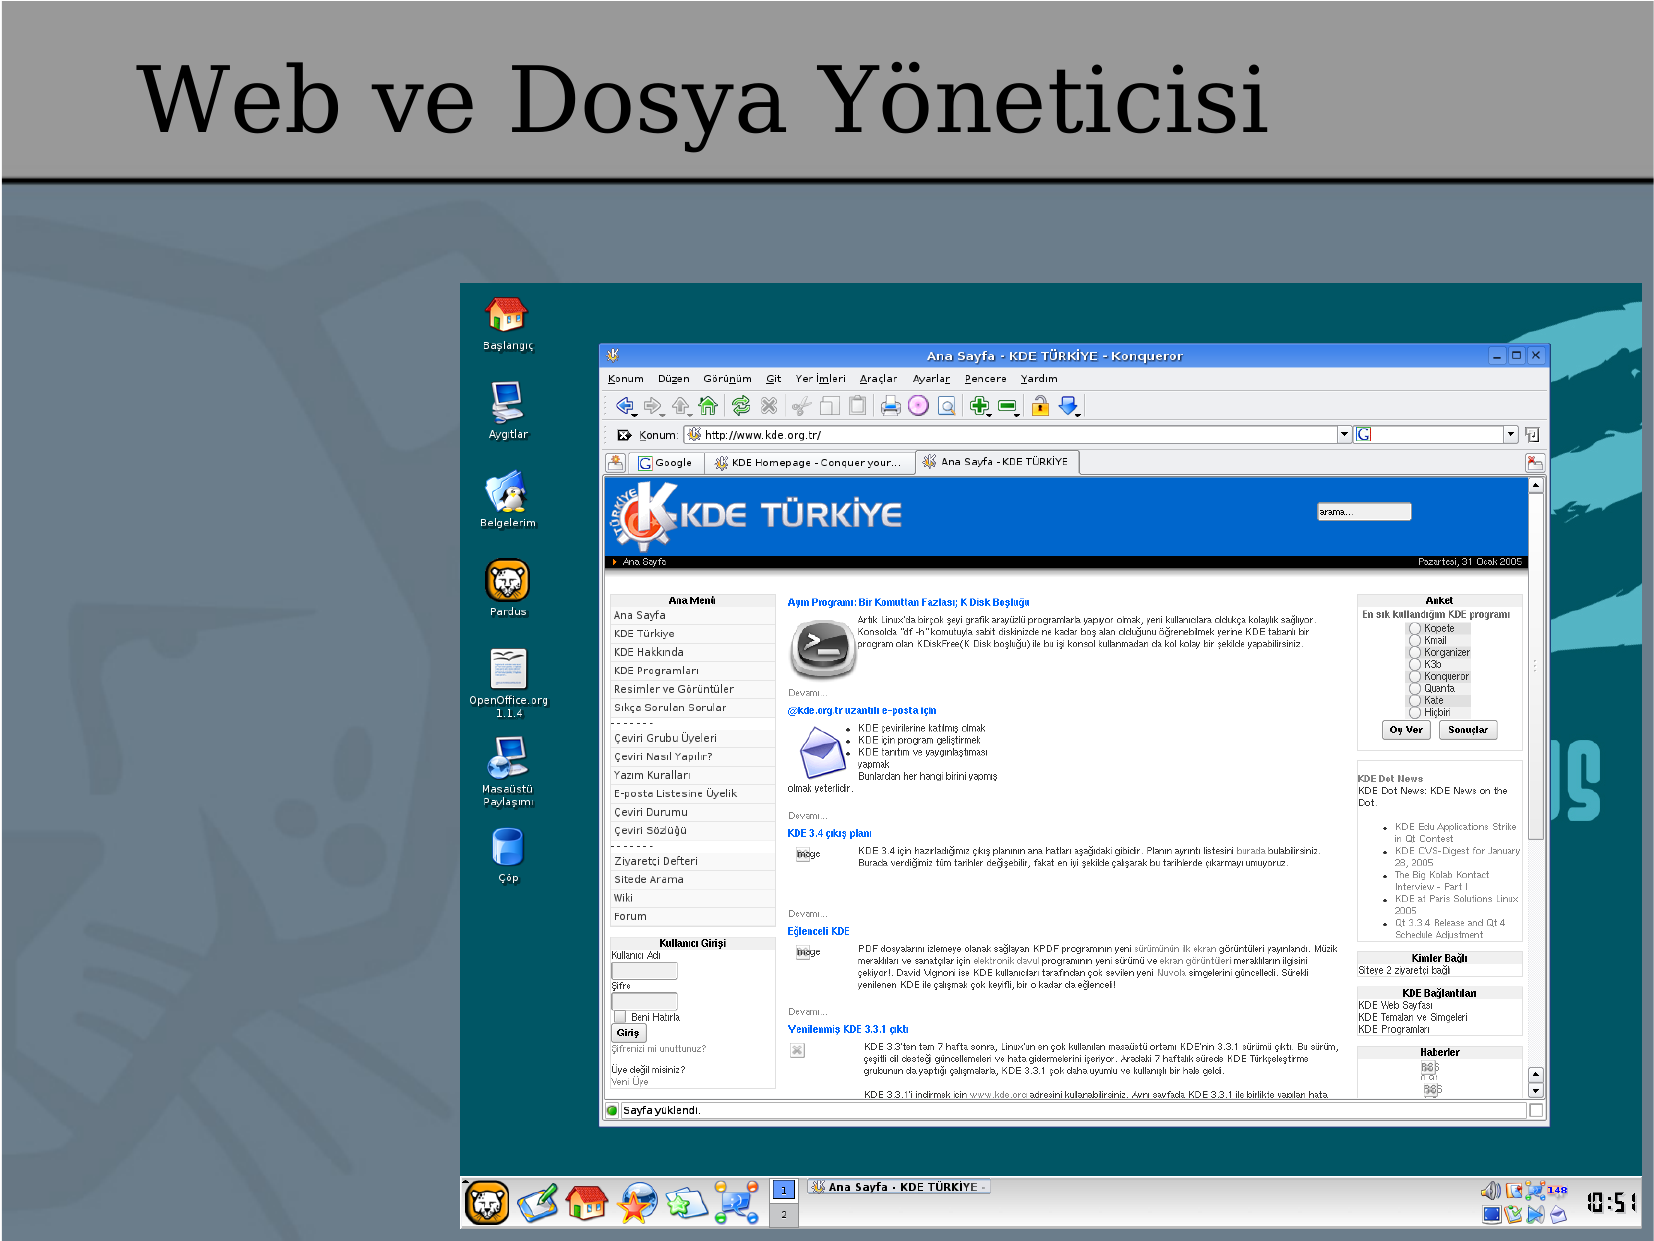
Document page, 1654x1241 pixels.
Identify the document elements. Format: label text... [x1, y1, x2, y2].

title Web ve Dosya Yöneticisi [0, 0, 1410, 204]
picture [1, 1, 1654, 1241]
